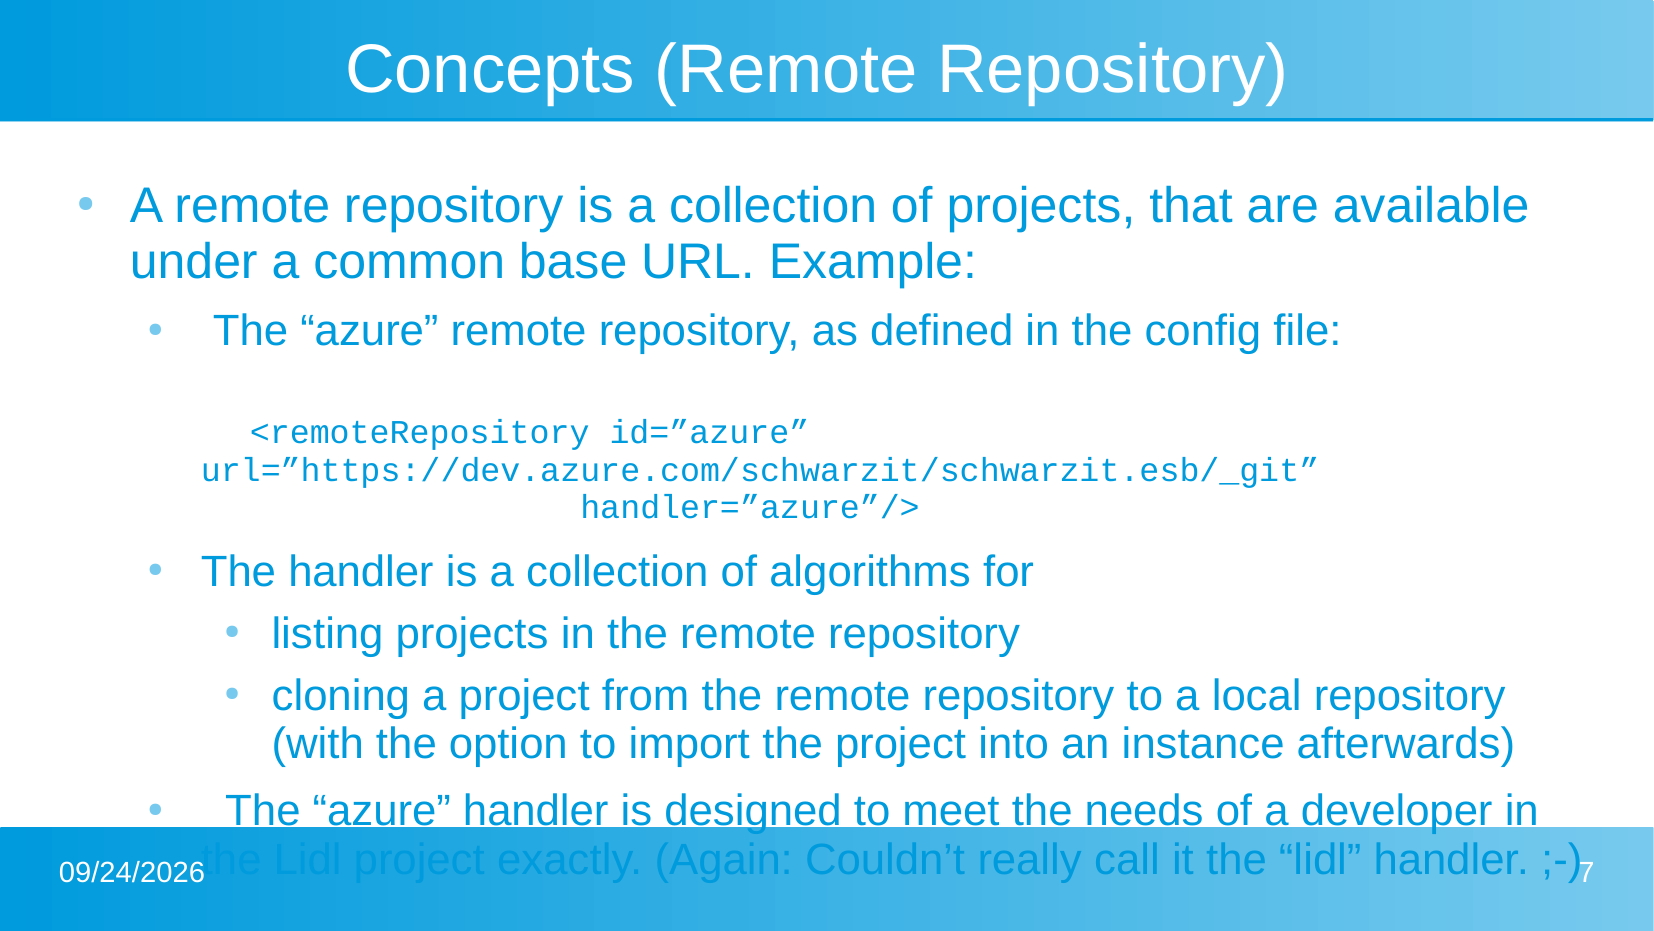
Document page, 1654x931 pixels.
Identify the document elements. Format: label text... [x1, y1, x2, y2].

list A remote repository is a collection of projects, that are available under a common base URL. Example: The “azure” remote repository, as defined in the config file: <remoteRepository id=”azure” url=”https://dev.azure.com/schwarzit/schwarzit.esb/_git” handler=”azure”/> The handler is a collection of algorithms for listing projects in the remote repository cloning a project from the remote repository to a local repository (with the option to import the project into an instance afterwards) The “azure” handler is designed to meet the needs of a developer in the Lidl project exactly. (Again: Couldn’t really call it the “lidl” handler. ;-) [59, 177, 1595, 768]
title Concepts (Remote Repository) [59, 29, 1595, 108]
